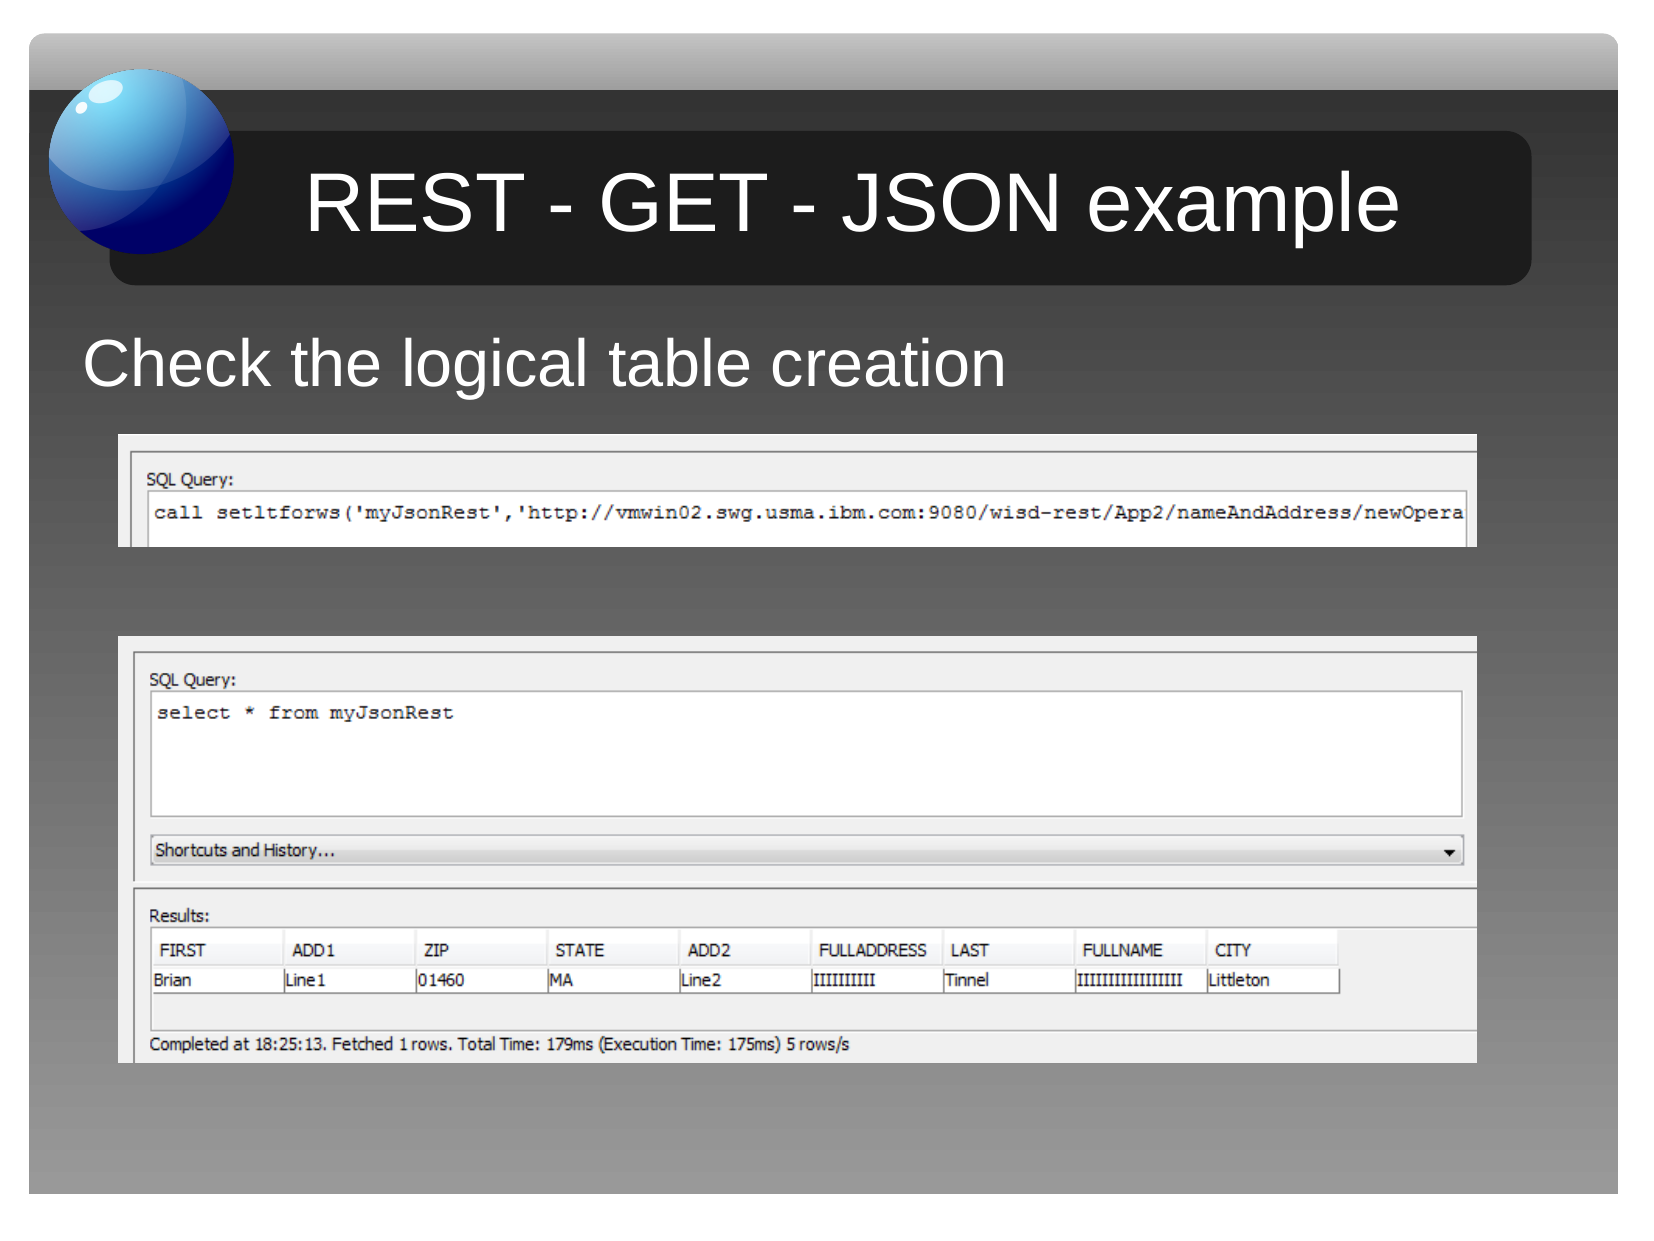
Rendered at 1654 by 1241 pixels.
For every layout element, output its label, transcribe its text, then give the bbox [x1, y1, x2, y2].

picture [118, 434, 1477, 547]
title REST - GET - JSON example [82, 137, 1571, 267]
list Check the logical table creation [82, 325, 1571, 1130]
picture [118, 636, 1477, 1063]
picture [29, 57, 253, 266]
